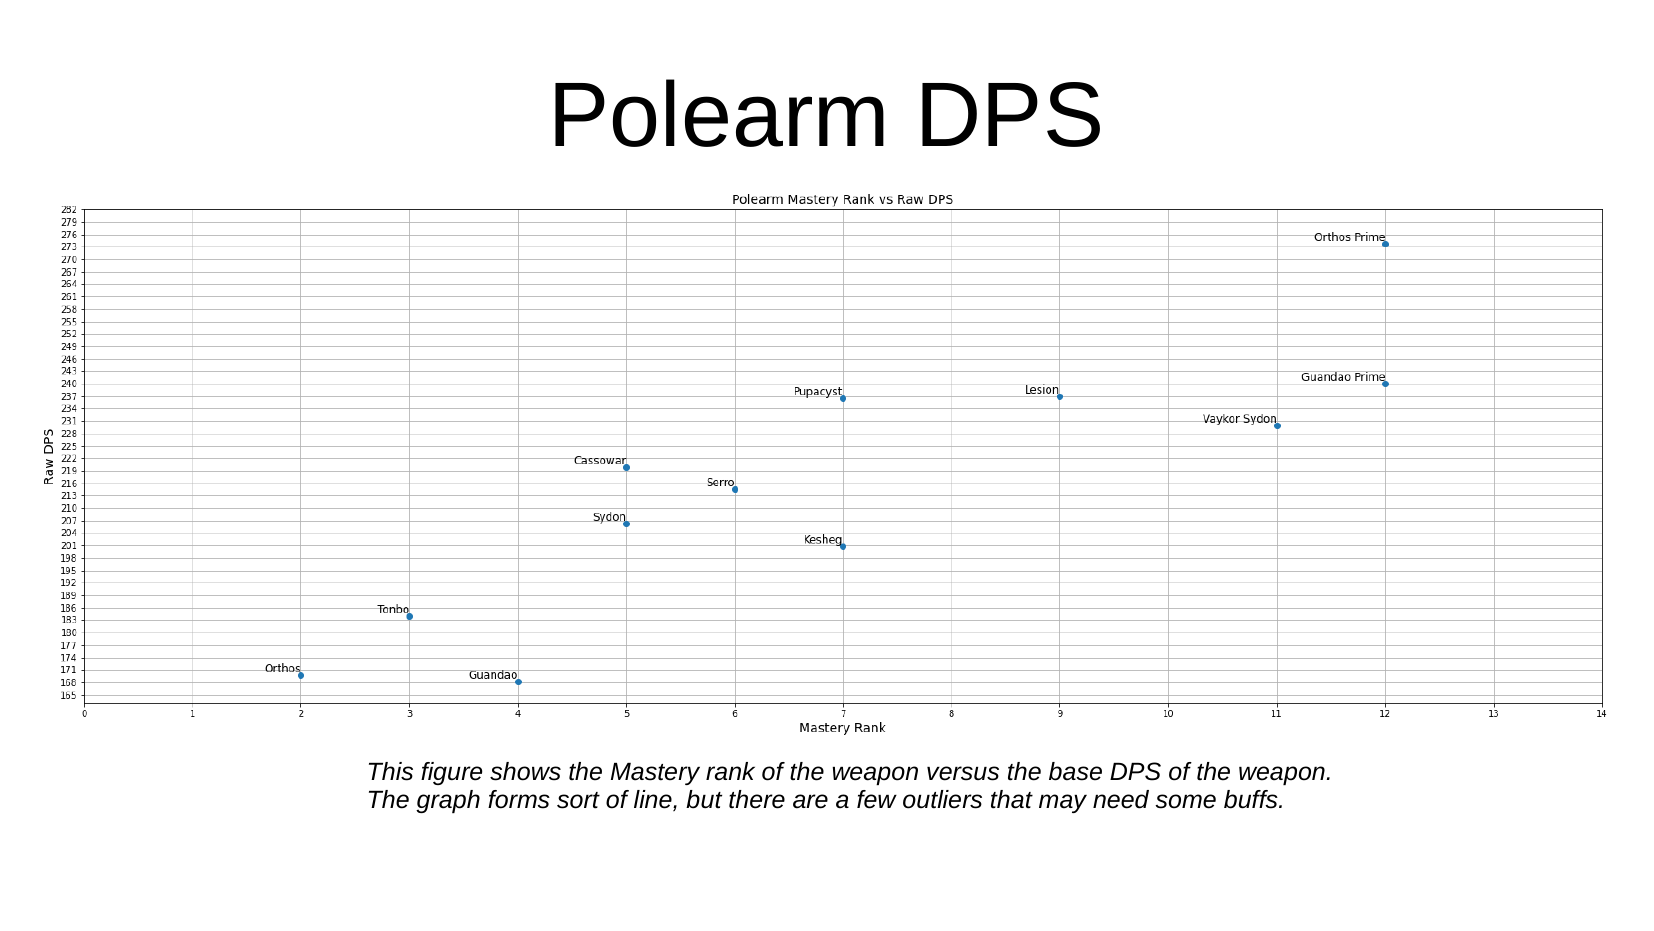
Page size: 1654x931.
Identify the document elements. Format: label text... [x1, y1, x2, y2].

title Polearm DPS [82, 37, 1571, 187]
picture [37, 187, 1613, 741]
text_box This figure shows the Mastery rank of the weapon versus the base DPS of the weapon. The graph forms sort of line, but there are a few outliers that may need some buffs. [351, 750, 1351, 821]
